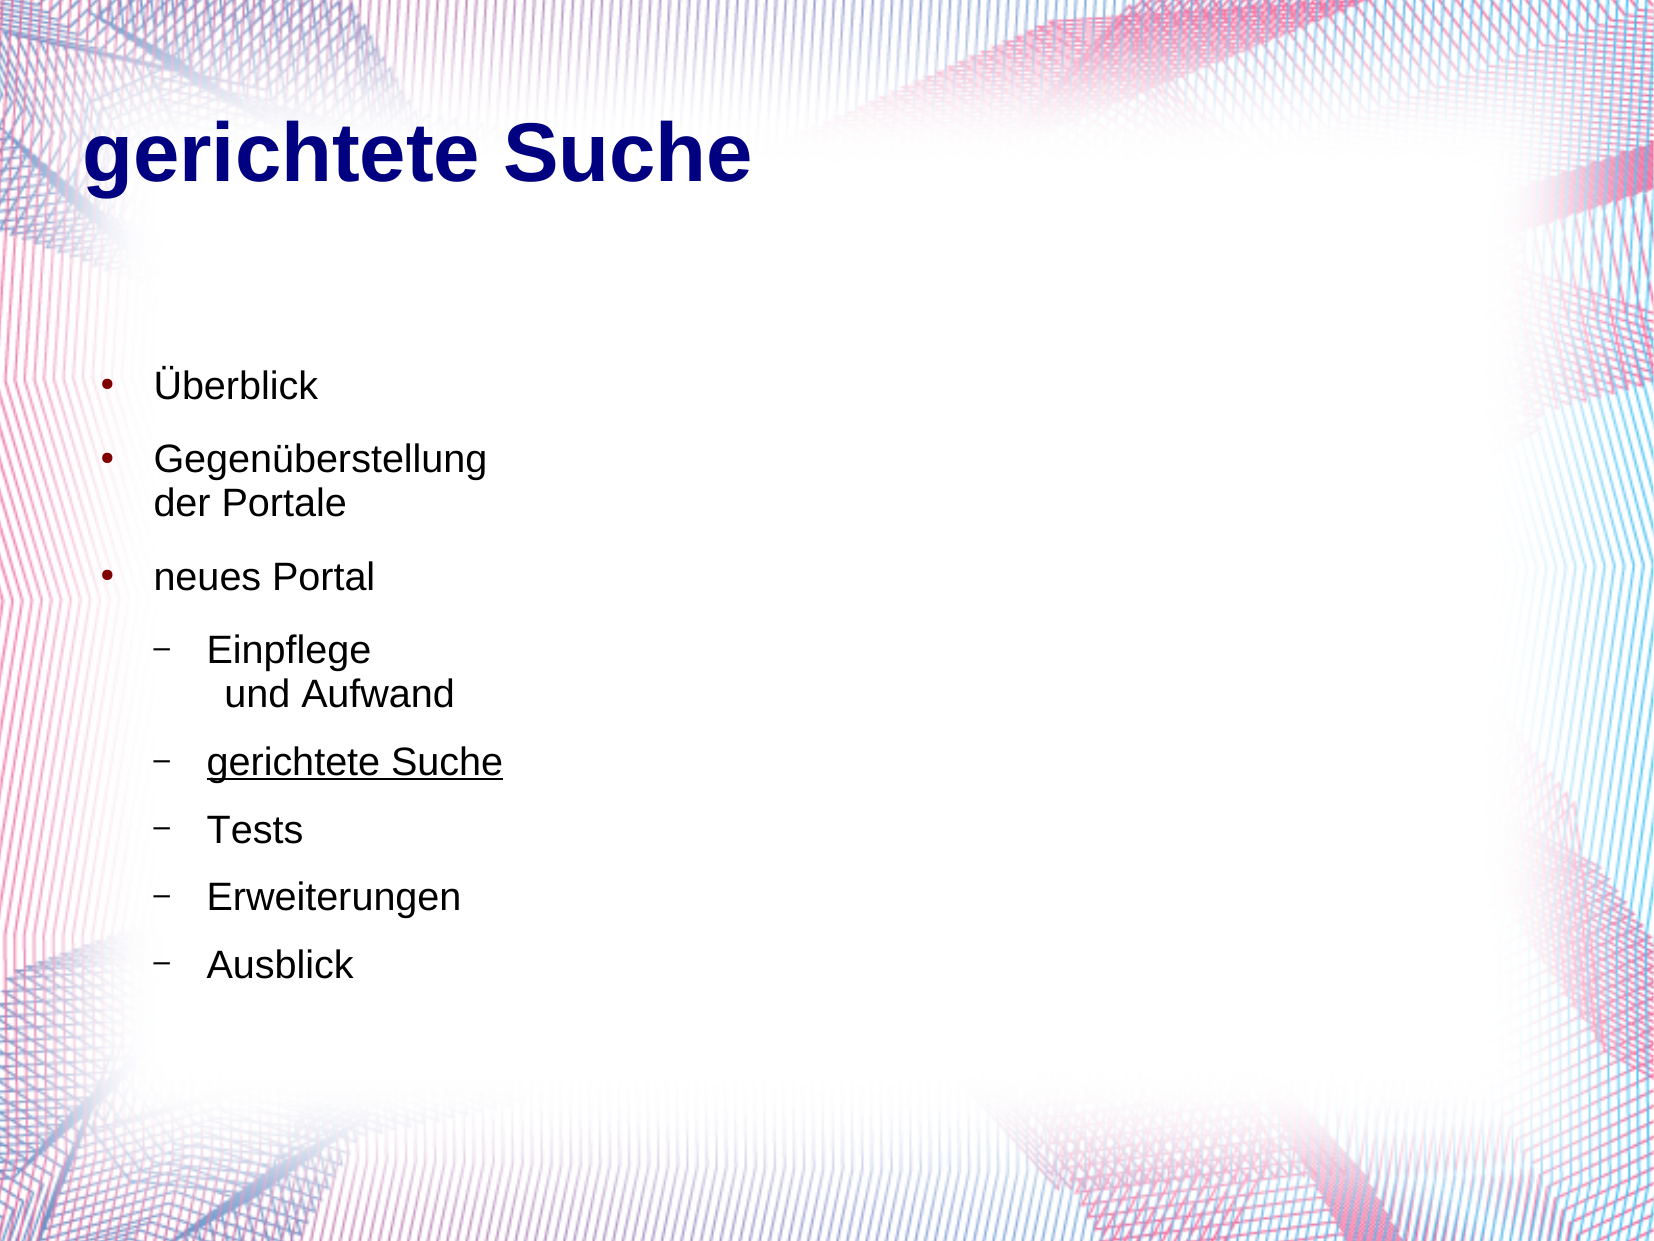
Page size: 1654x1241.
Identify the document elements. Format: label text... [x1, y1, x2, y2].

title gerichtete Suche [82, 49, 1571, 257]
picture [0, 0, 1654, 1241]
list Überblick Gegenüberstellung der Portale neues Portal Einpflege und Aufwand gerichtete Suche Tests Erweiterungen Ausblick [82, 290, 520, 1109]
